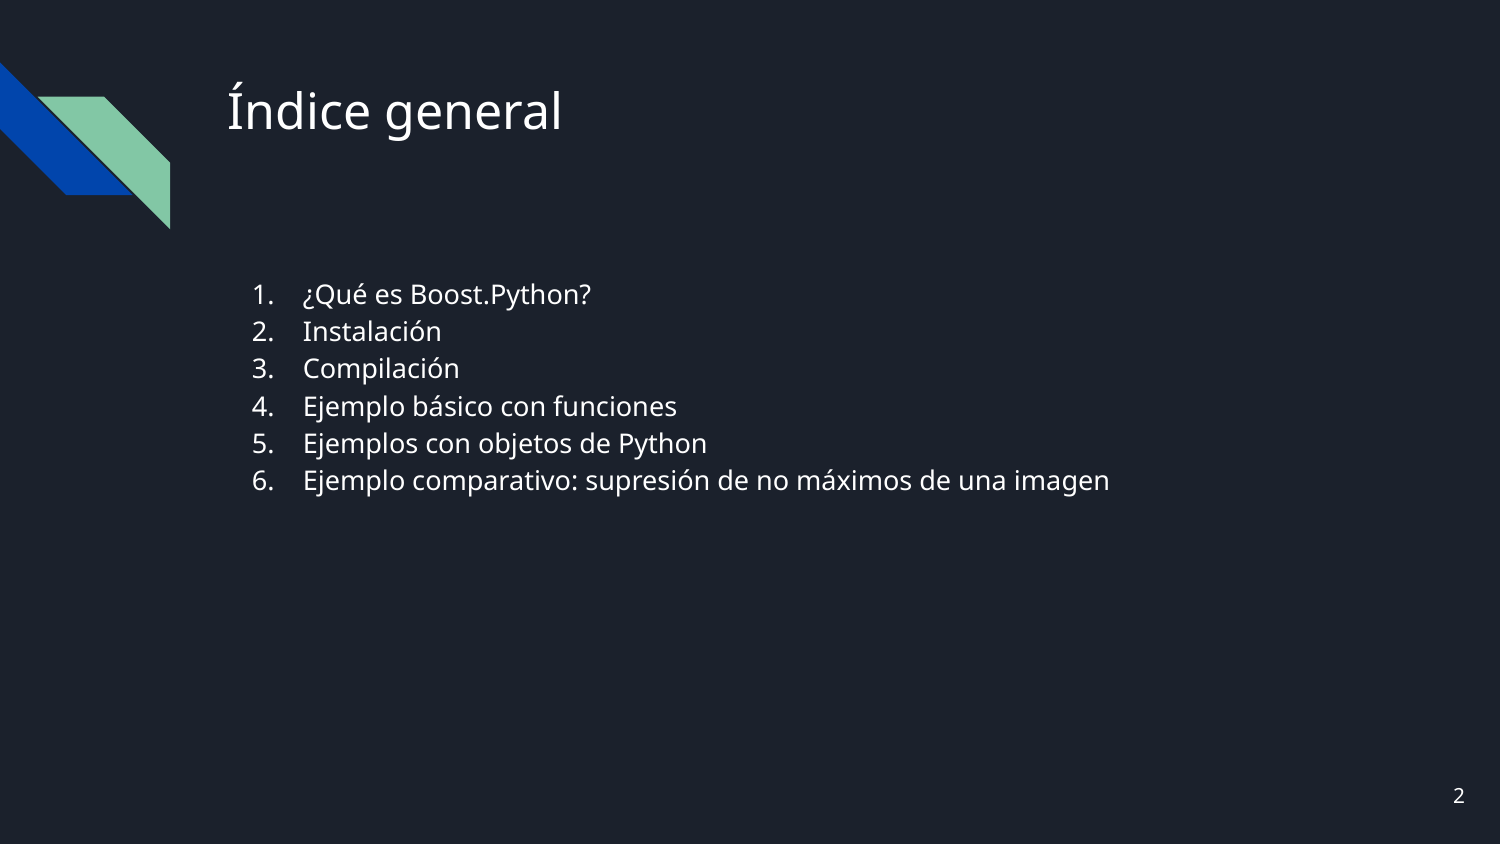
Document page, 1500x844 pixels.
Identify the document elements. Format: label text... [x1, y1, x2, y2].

title Índice general [212, 64, 1368, 215]
slide_number <number> [1389, 764, 1480, 830]
list ¿Qué es Boost.Python? Instalación Compilación Ejemplo básico con funciones Ejemplos con objetos de Python Ejemplo comparativo: supresión de no máximos de una imagen [212, 257, 1368, 735]
